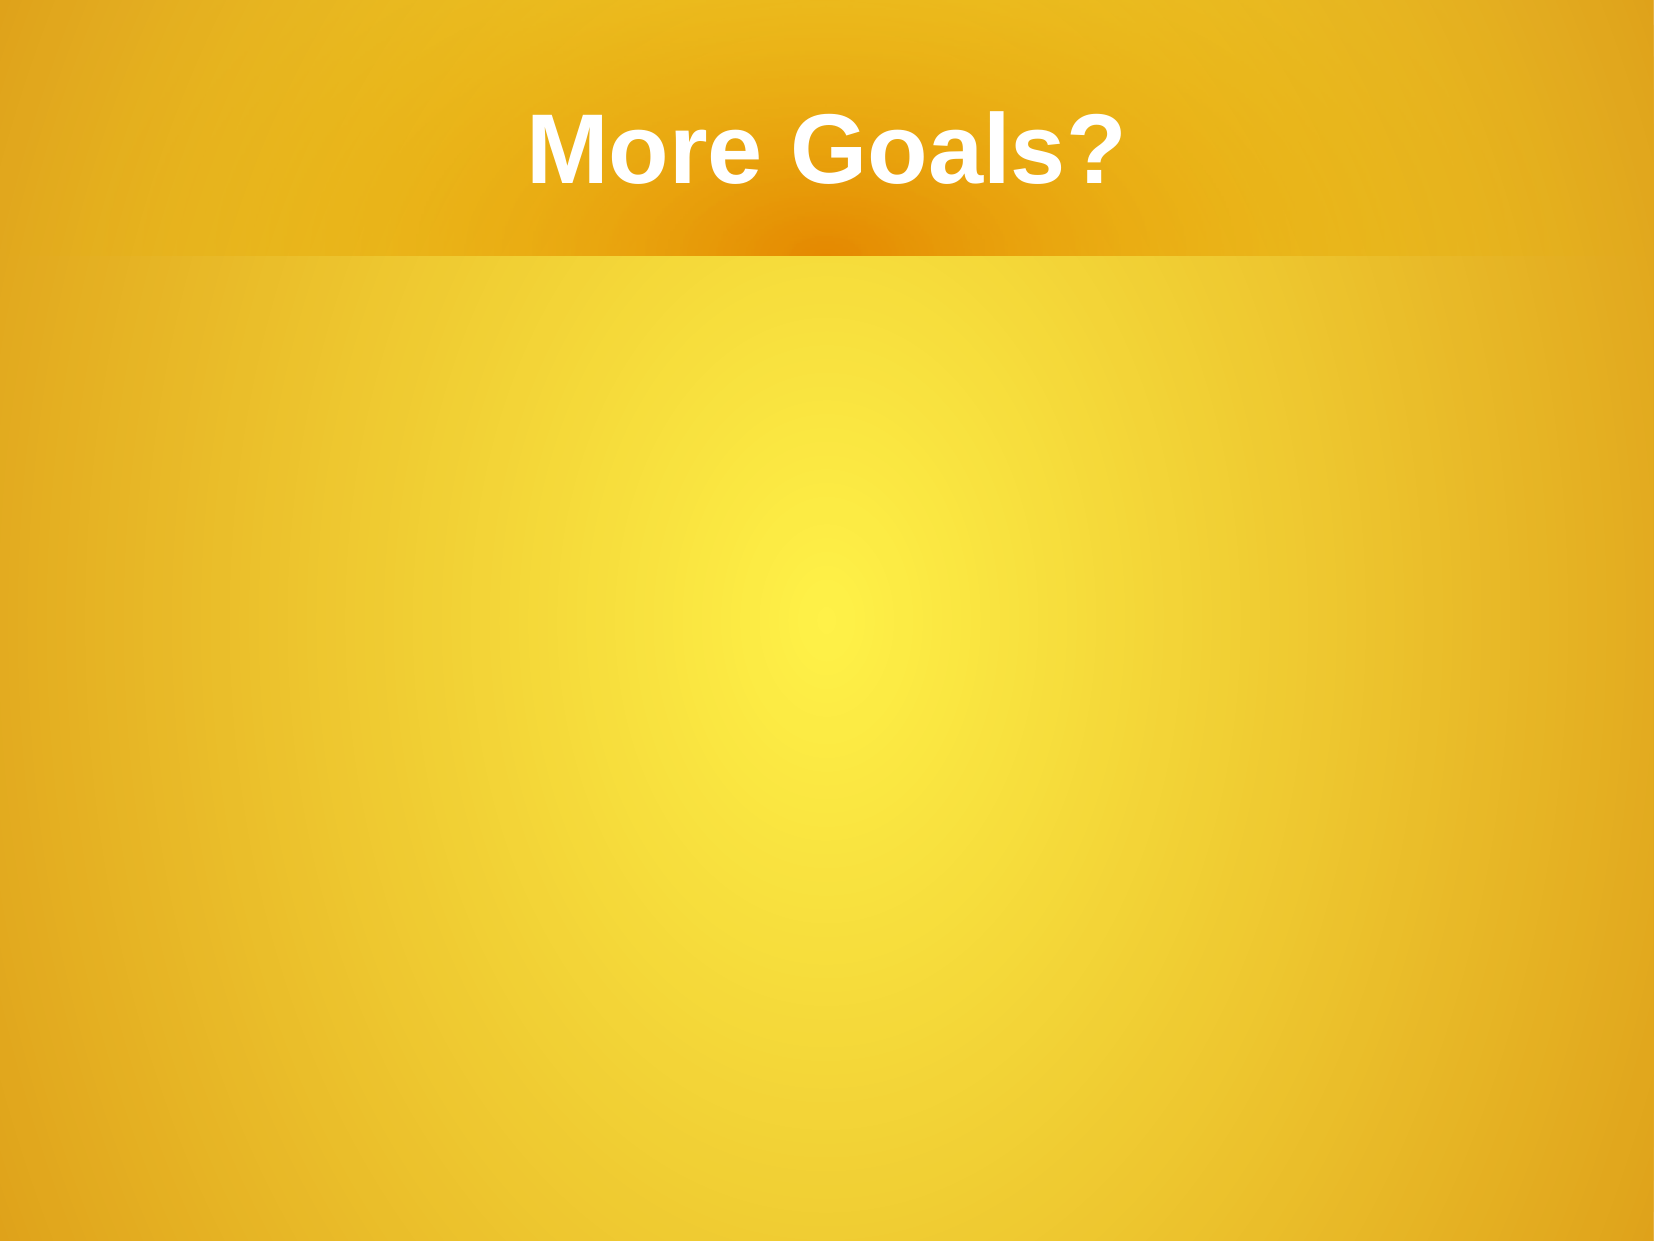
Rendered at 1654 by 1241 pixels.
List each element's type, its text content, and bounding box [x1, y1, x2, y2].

title More Goals? [82, 47, 1571, 252]
subtitle [82, 290, 1571, 1199]
